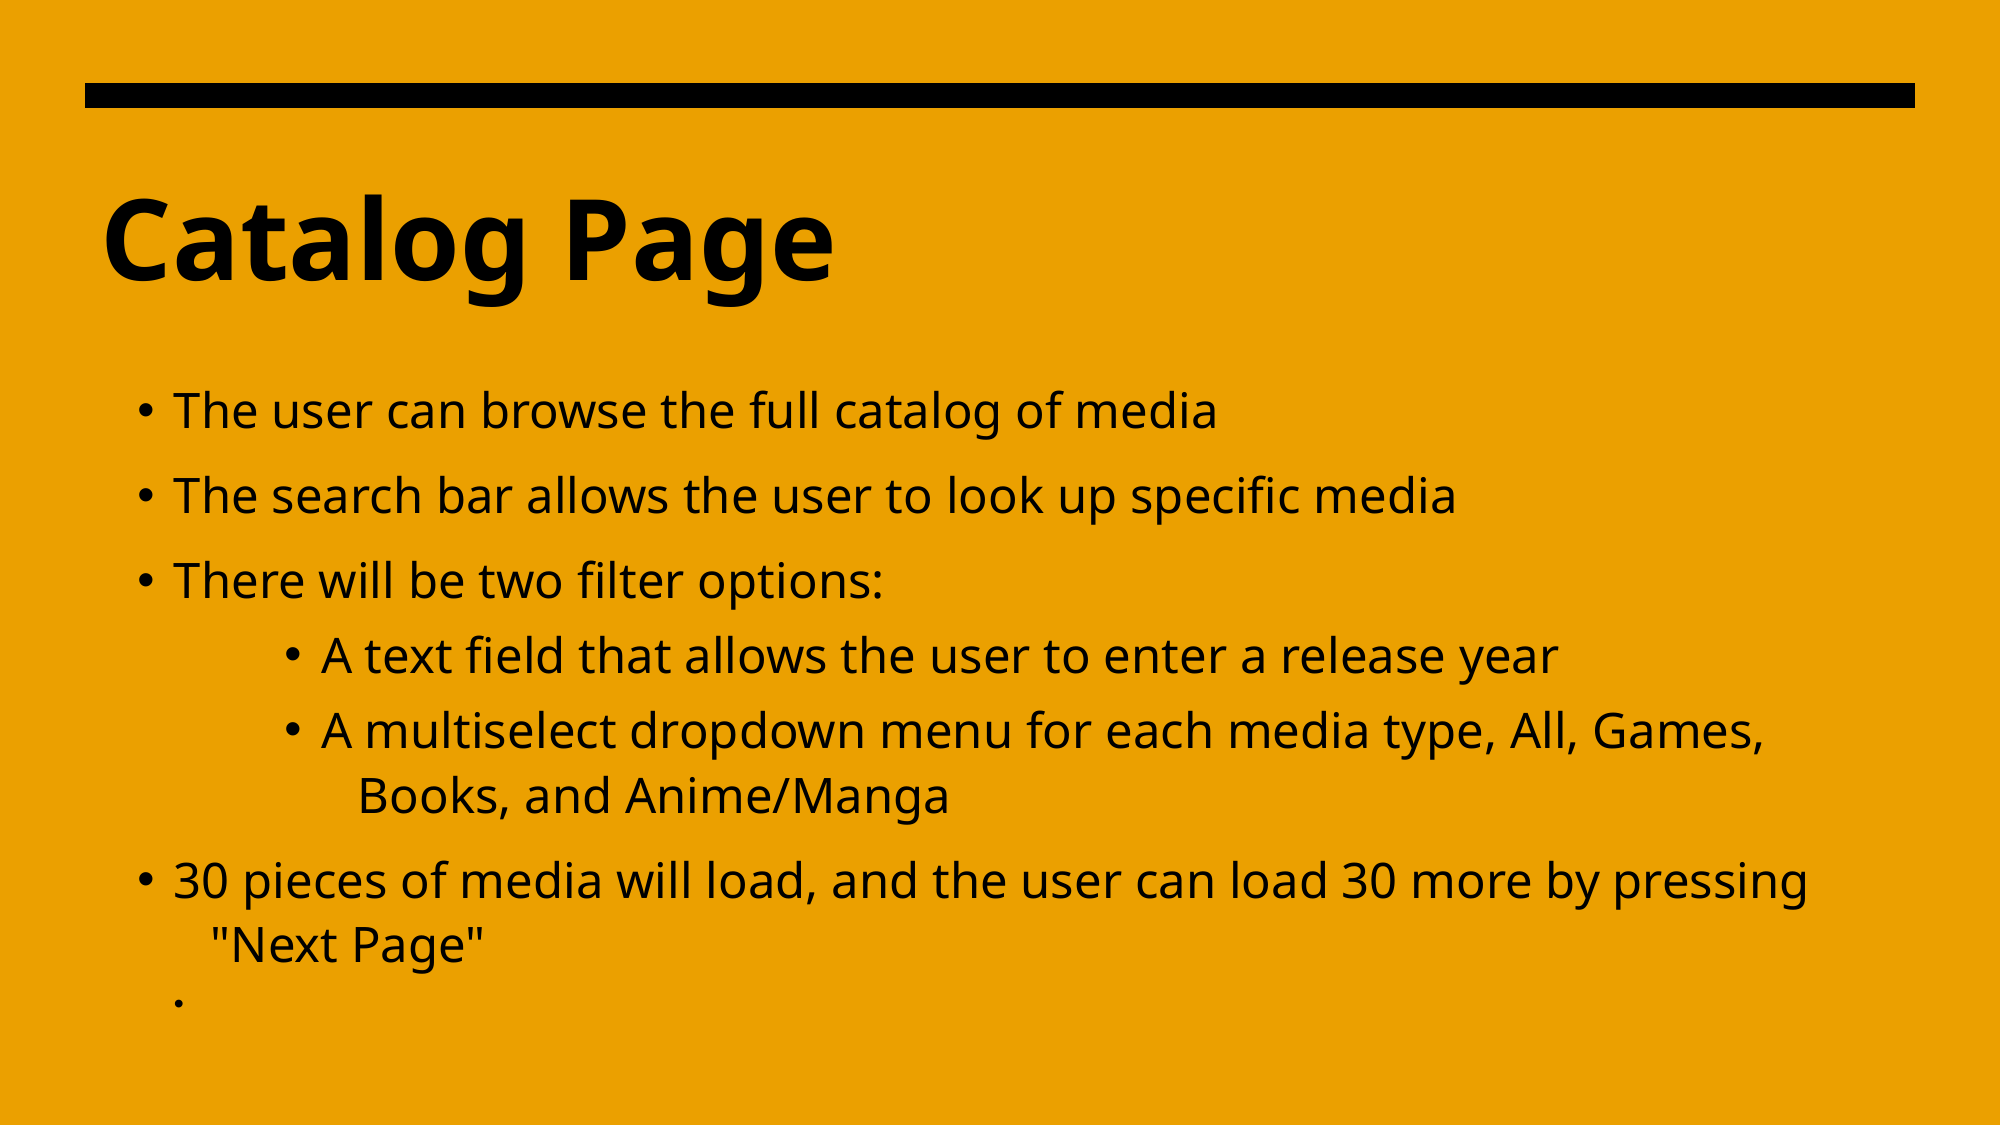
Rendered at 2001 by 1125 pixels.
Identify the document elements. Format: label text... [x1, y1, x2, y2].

list The user can browse the full catalog of media The search bar allows the user to look up specific media There will be two filter options: A text field that allows the user to enter a release year A multiselect dropdown menu for each media type, All, Games, Books, and Anime/Manga 30 pieces of media will load, and the user can load 30 more by pressing "Next Page" [85, 366, 1916, 985]
title Catalog Page [85, 160, 1916, 366]
text_box [0, 0, 2000, 1125]
